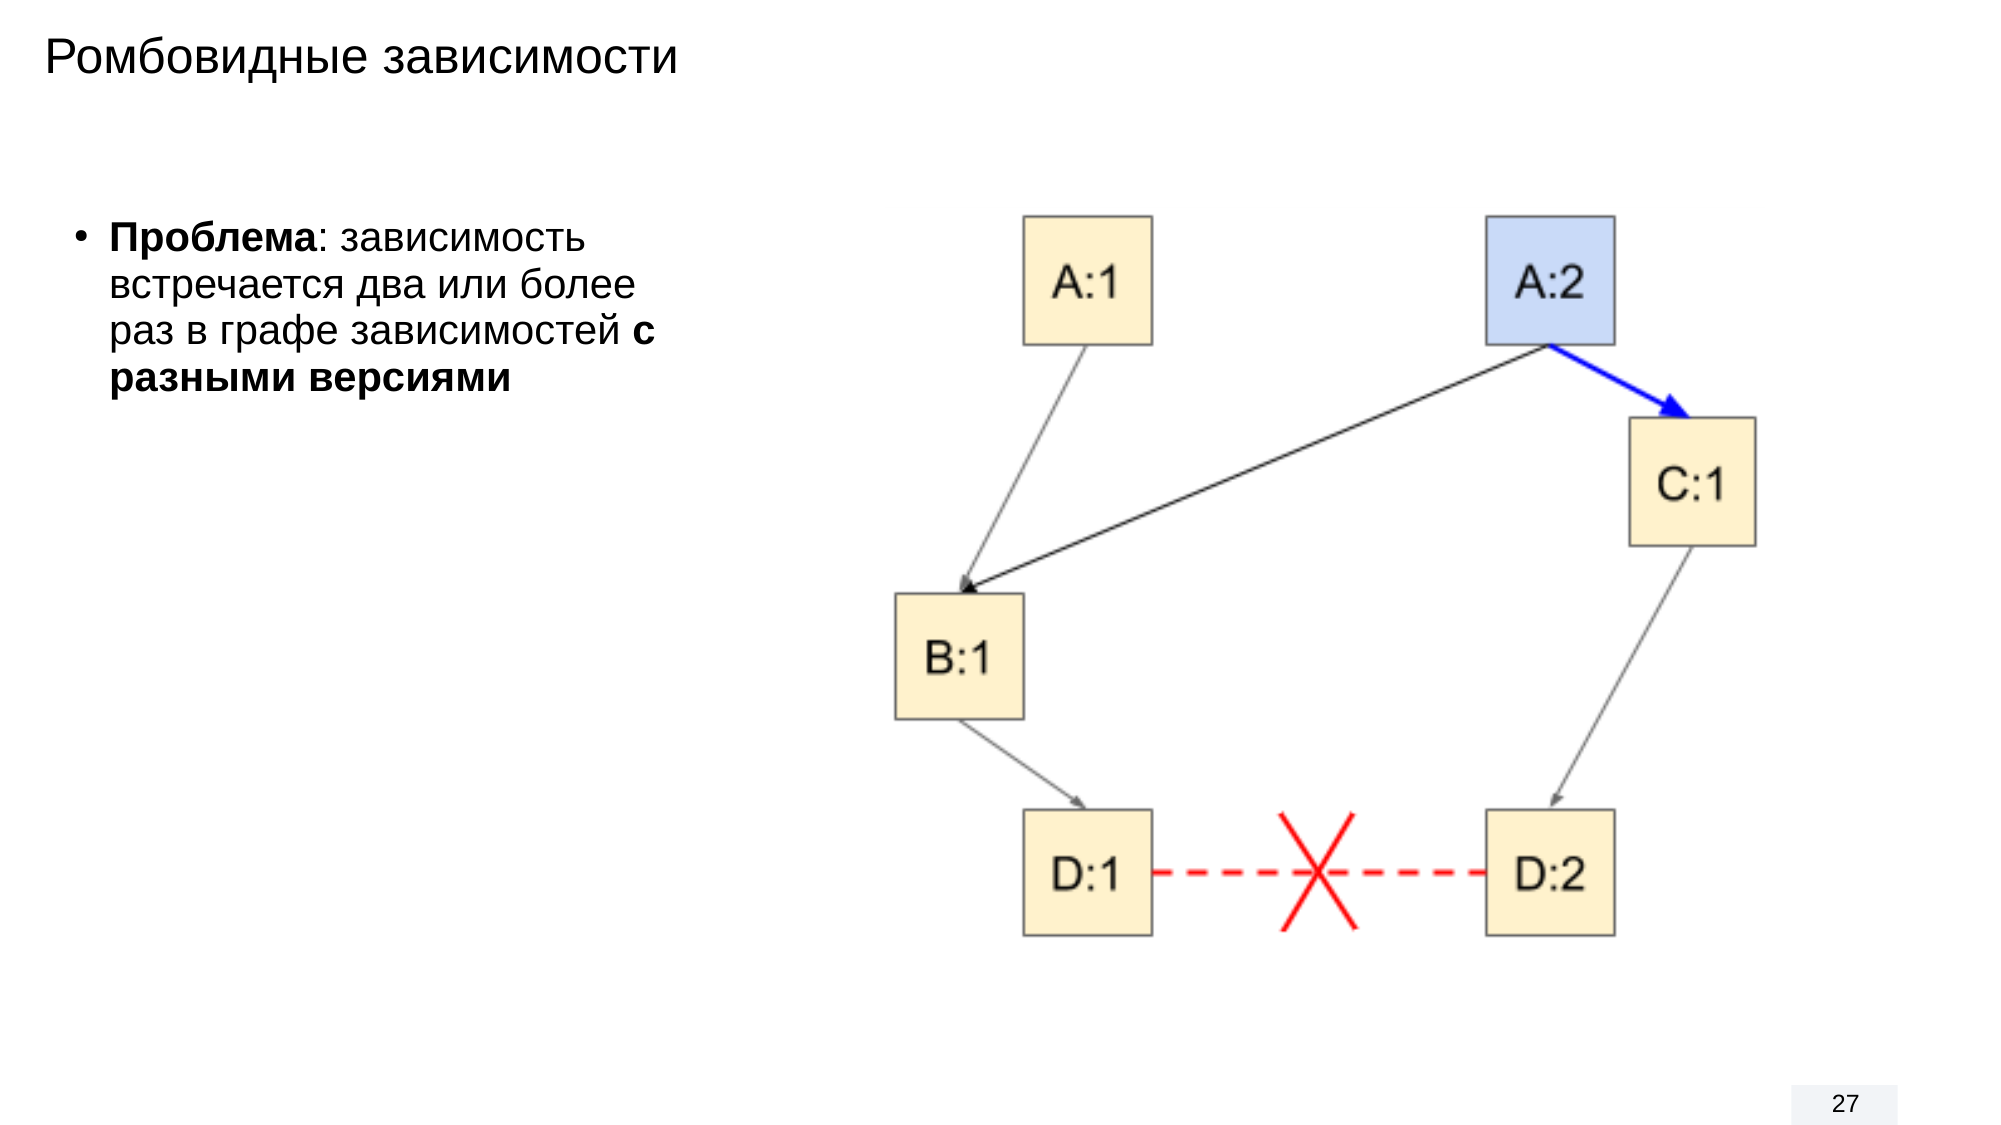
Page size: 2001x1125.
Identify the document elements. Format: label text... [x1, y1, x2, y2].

text_box Проблема: зависимость встречается два или более раз в графе зависимостей с разными версиями [59, 206, 709, 656]
text_box Ромбовидные зависимости [29, 21, 1595, 92]
picture [885, 206, 1765, 945]
text_box <number> [1817, 1082, 1961, 1125]
